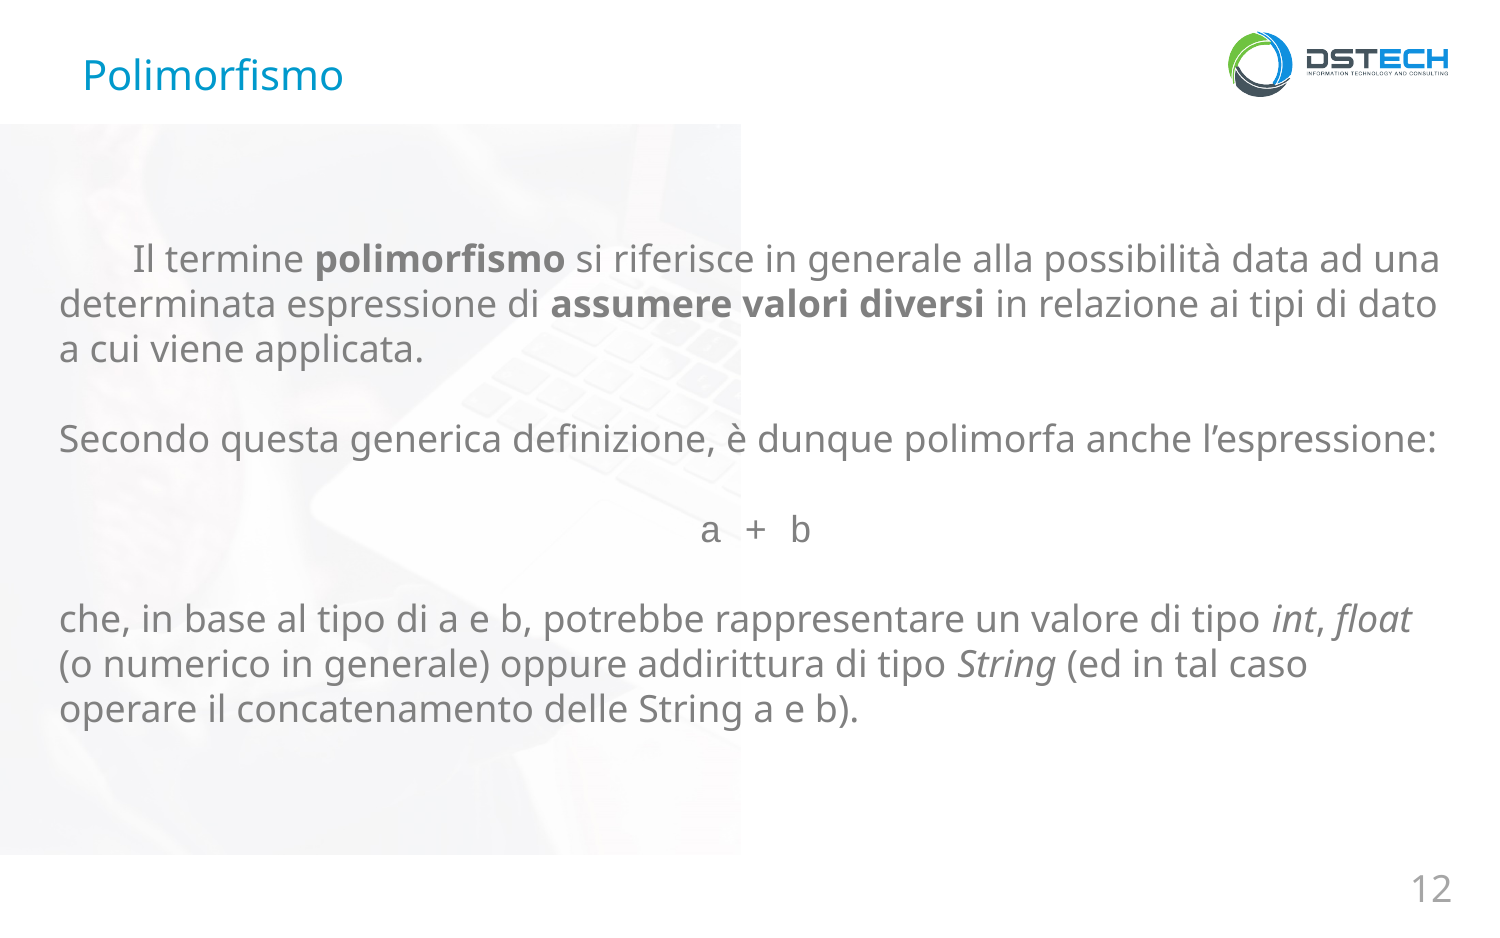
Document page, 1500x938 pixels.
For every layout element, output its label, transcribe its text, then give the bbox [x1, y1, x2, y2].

text_box [741, 124, 1497, 869]
picture [1228, 31, 1448, 97]
text_box Il termine polimorfismo si riferisce in generale alla possibilità data ad una determinata espressione di assumere valori diversi in relazione ai tipi di dato a cui viene applicata. Secondo questa generica definizione, è dunque polimorfa anche l’espressione: a + b che, in base al tipo di a e b, potrebbe rappresentare un valore di tipo int, float (o numerico in generale) oppure addirittura di tipo String (ed in tal caso operare il concatenamento delle String a e b). [59, 145, 1453, 871]
text_box 12 [1381, 864, 1460, 910]
picture [0, 124, 741, 855]
text_box Polimorfismo [67, 41, 1034, 107]
